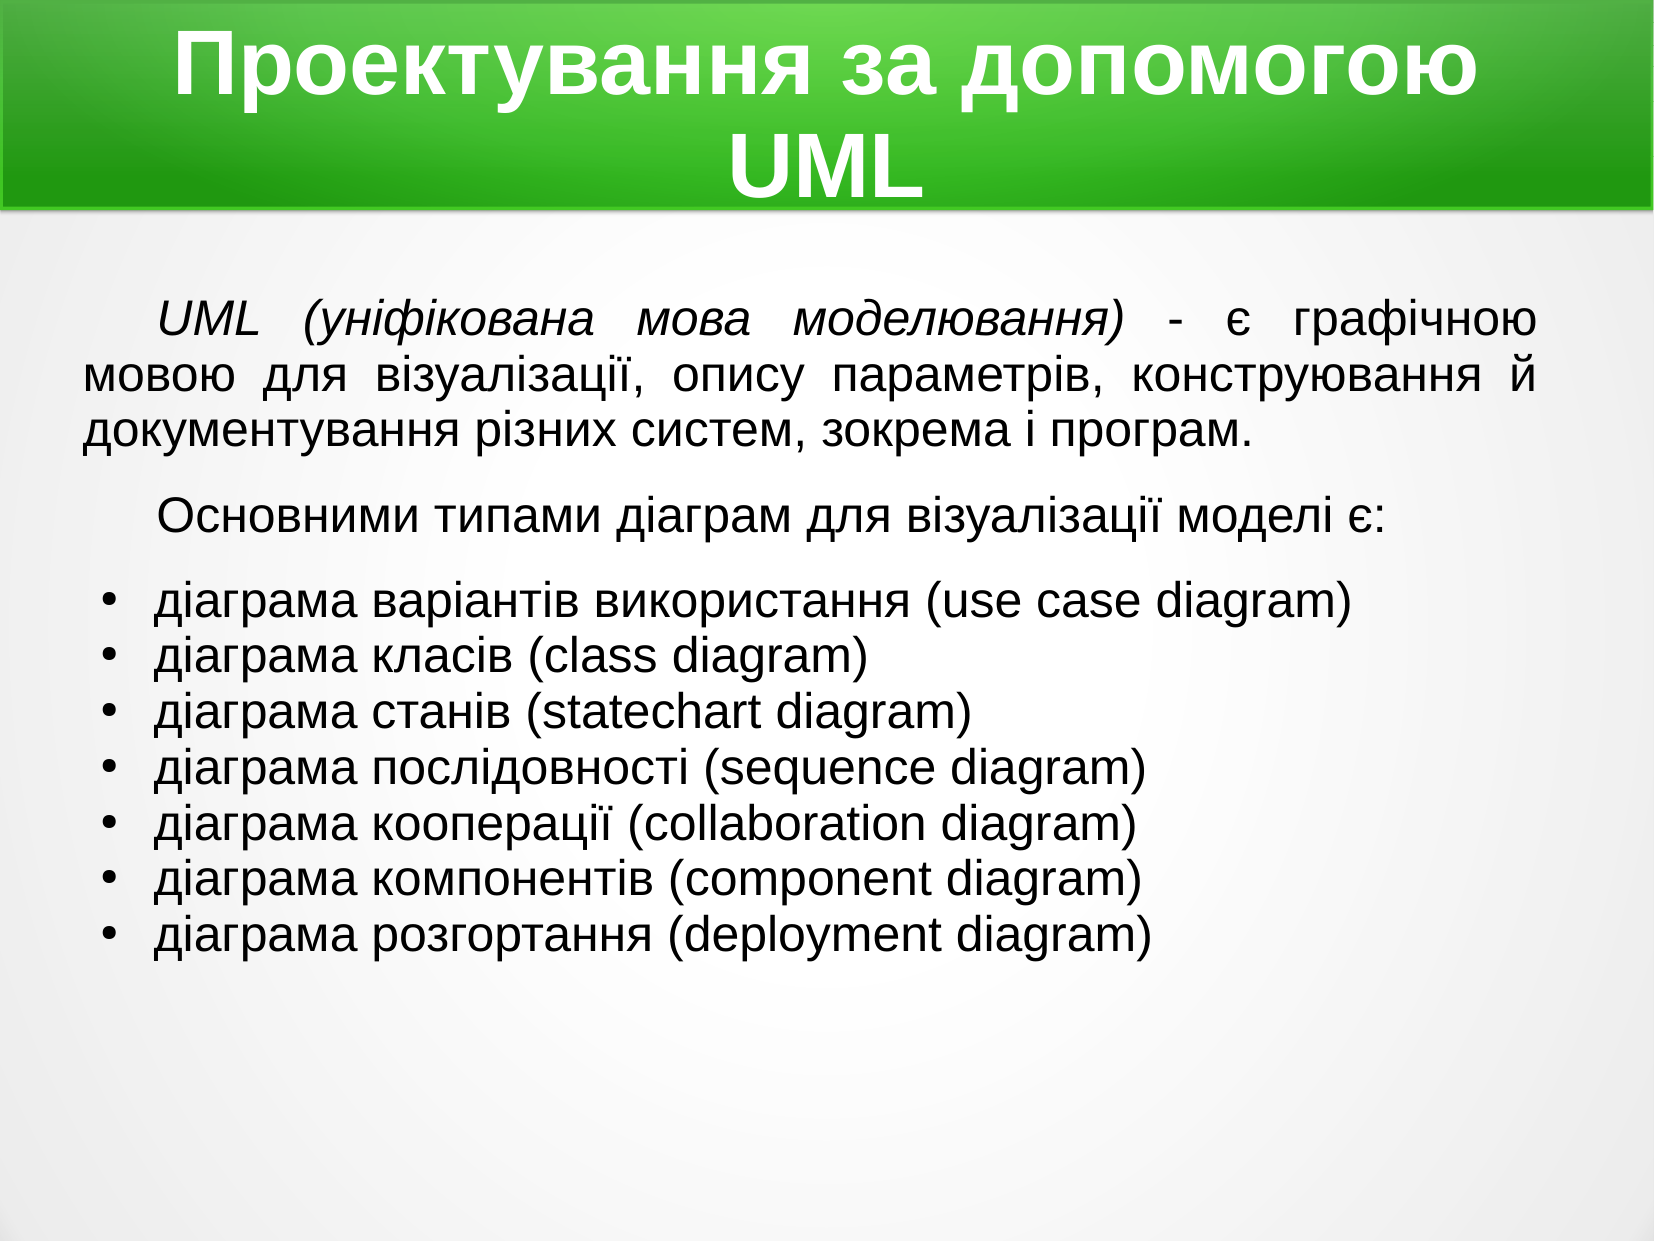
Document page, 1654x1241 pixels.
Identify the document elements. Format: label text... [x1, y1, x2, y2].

list UML (уніфікована мова моделювання) - є графічною мовою для візуалізації, опису параметрів, конструювання й документування різ­них систем, зокрема і програм. Основними типами діаграм для візуалізації моделі є: діаграма варіантів використання (use case diagram) діаграма класів (class diagram) діаграма станів (statechart diagram) діаграма послідовності (sequence diagram) діаграма кооперації (collaboration diagram) діаграма компонентів (component diagram) діаграма розгортання (deployment diagram) [82, 290, 1538, 1010]
title Проектування за допомогою UML [82, 11, 1571, 217]
